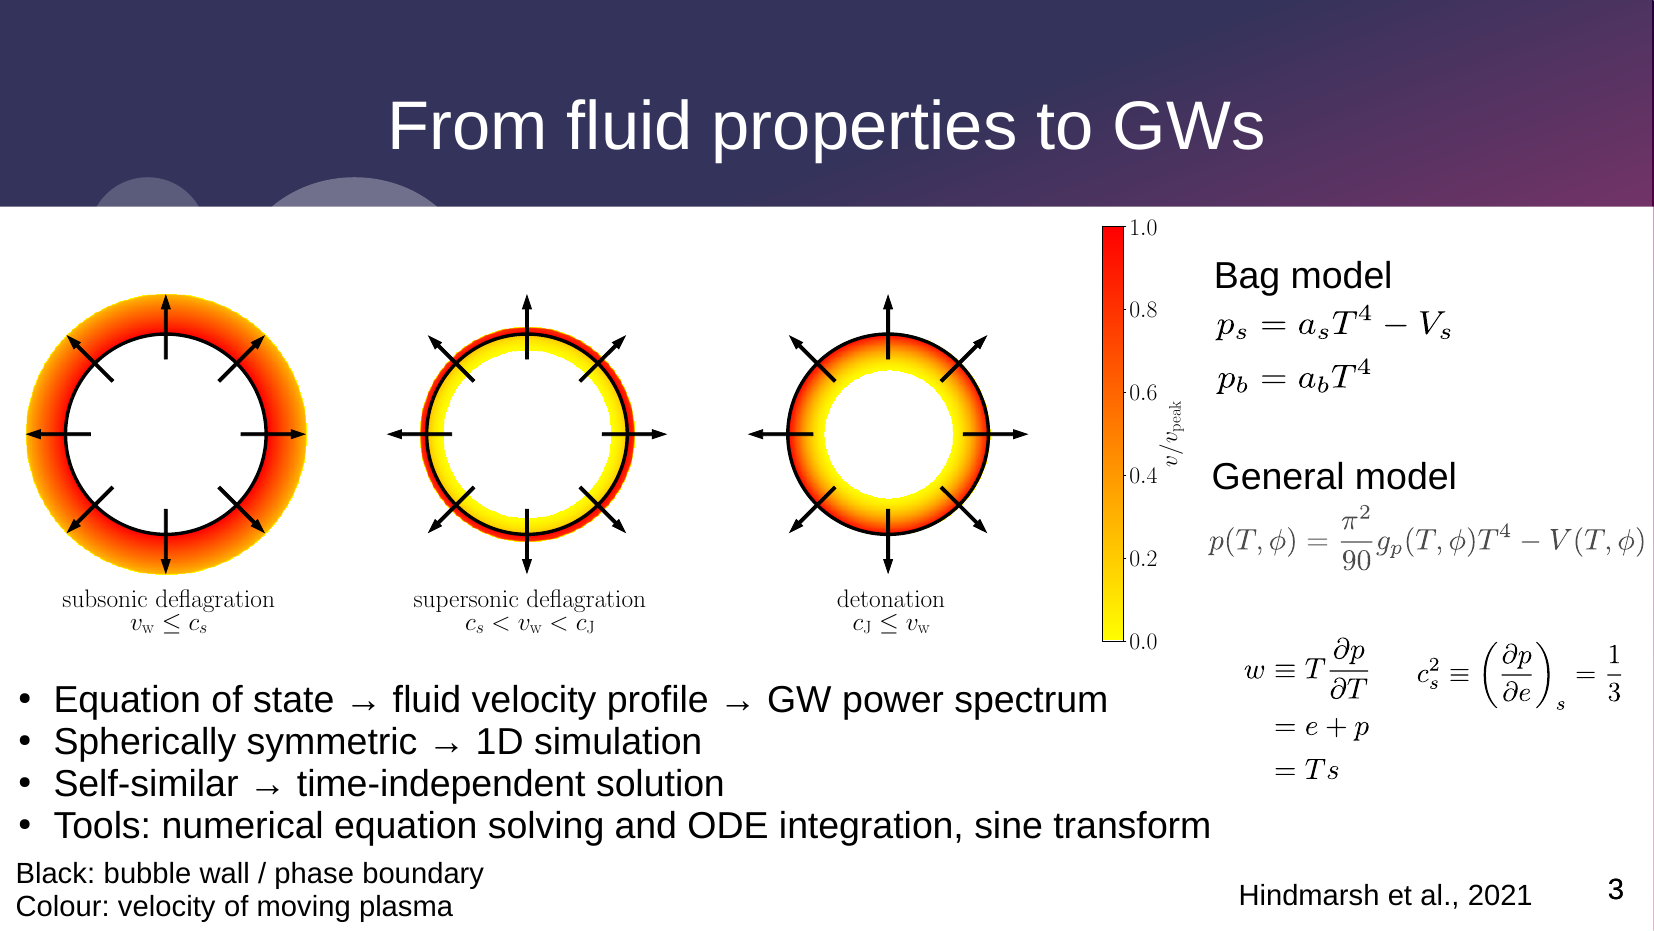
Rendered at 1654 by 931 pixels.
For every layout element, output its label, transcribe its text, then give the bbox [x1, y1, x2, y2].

picture [1243, 637, 1369, 780]
title From fluid properties to GWs [88, 44, 1565, 207]
picture [9, 212, 1192, 661]
text_box Equation of state → fluid velocity profile → GW power spectrum Spherically symmetric → 1D simulation Self-similar → time-independent solution Tools: numerical equation solving and ODE integration, sine transform [3, 671, 1305, 851]
text_box [1208, 505, 1644, 571]
text_box General model [1196, 447, 1606, 505]
picture [1215, 304, 1451, 394]
text_box Bag model [1198, 247, 1616, 304]
text_box Hindmarsh et al., 2021 [1223, 871, 1647, 929]
text_box Black: bubble wall / phase boundary Colour: velocity of moving plasma [0, 849, 696, 930]
picture [1416, 641, 1622, 710]
